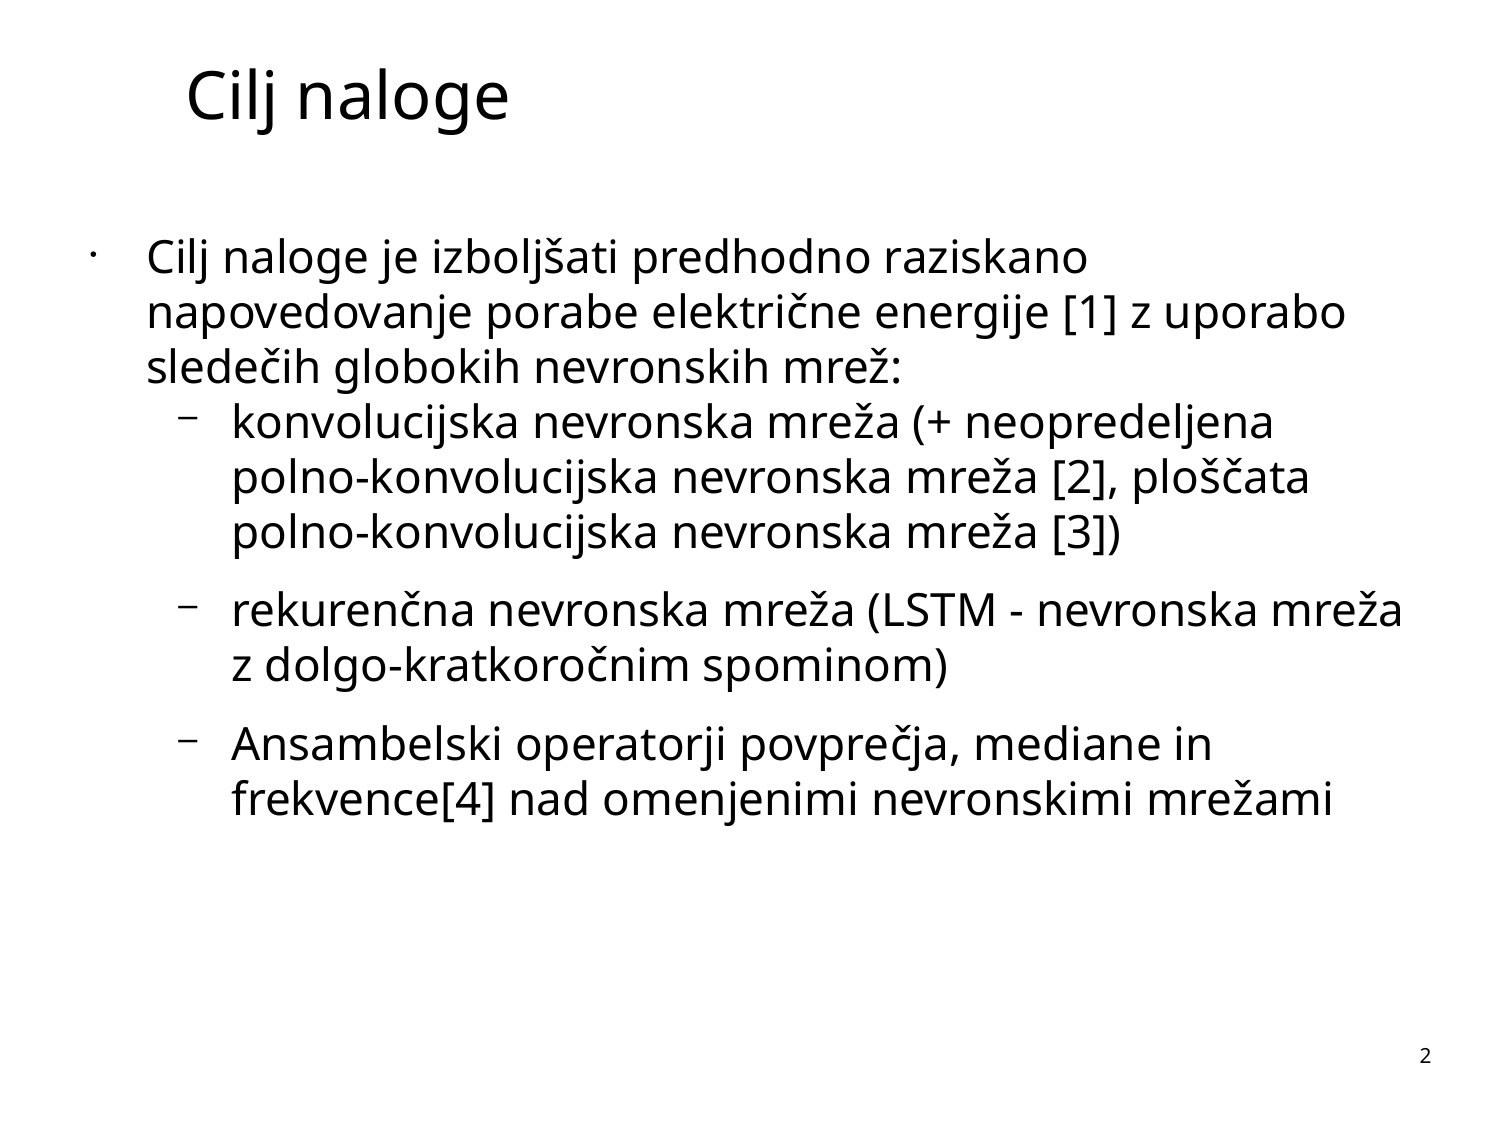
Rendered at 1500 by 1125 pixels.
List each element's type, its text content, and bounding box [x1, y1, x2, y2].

title Cilj naloge [170, 45, 1425, 177]
slide_number <številka> [1404, 1034, 1488, 1101]
list Cilj naloge je izboljšati predhodno raziskano napovedovanje porabe električne energije [1] z uporabo sledečih globokih nevronskih mrež: konvolucijska nevronska mreža (+ neopredeljena polno-konvolucijska nevronska mreža [2], ploščata polno-konvolucijska nevronska mreža [3]) rekurenčna nevronska mreža (LSTM - nevronska mreža z dolgo-kratkoročnim spominom) Ansambelski operatorji povprečja, mediane in frekvence[4] nad omenjenimi nevronskimi mrežami [75, 220, 1425, 1005]
